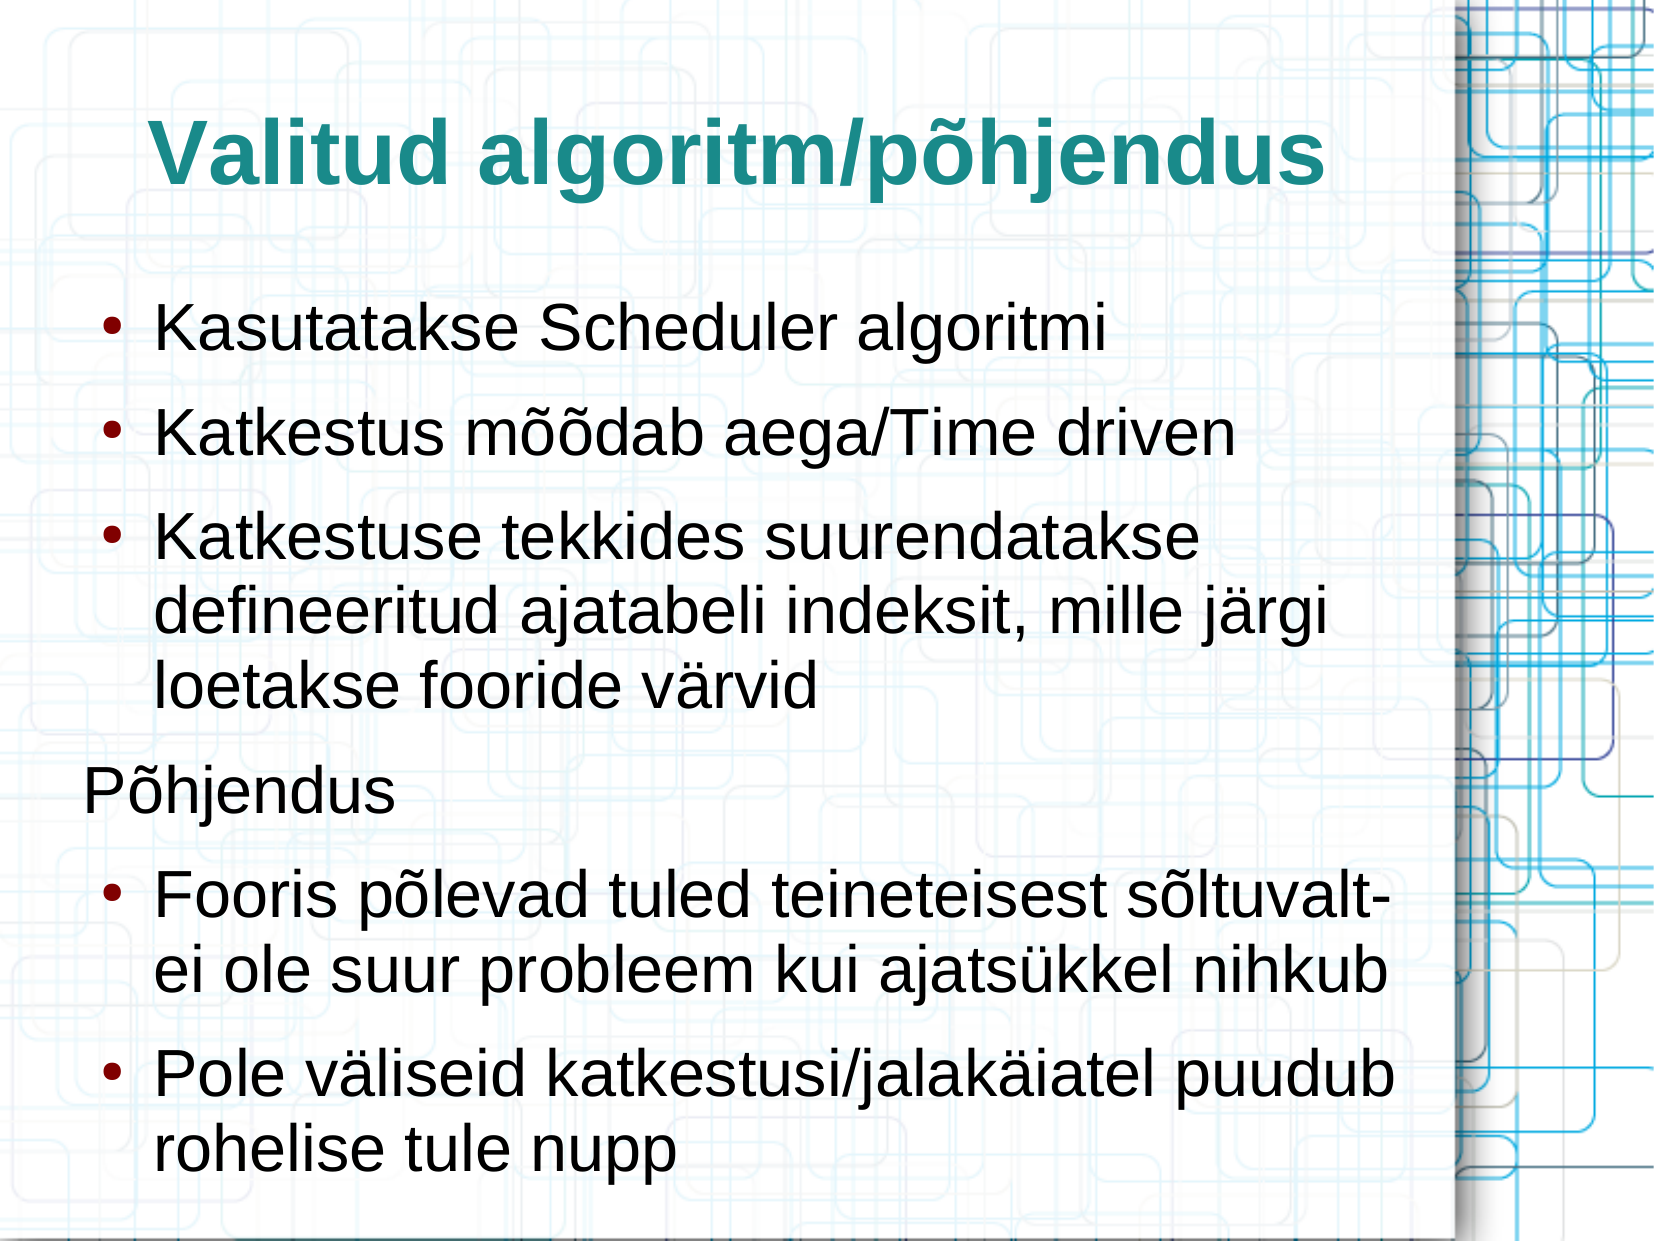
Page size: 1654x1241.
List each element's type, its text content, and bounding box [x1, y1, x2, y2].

title Valitud algoritm/põhjendus [59, 49, 1418, 257]
picture [0, 0, 1654, 1241]
list Kasutatakse Scheduler algoritmi Katkestus mõõdab aega/Time driven Katkestuse tekkides suurendatakse defineeritud ajatabeli indeksit, mille järgi loetakse fooride värvid Põhjendus Fooris põlevad tuled teineteisest sõltuvalt- ei ole suur probleem kui ajatsükkel nihkub Pole väliseid katkestusi/jalakäiatel puudub rohelise tule nupp [82, 290, 1418, 1241]
